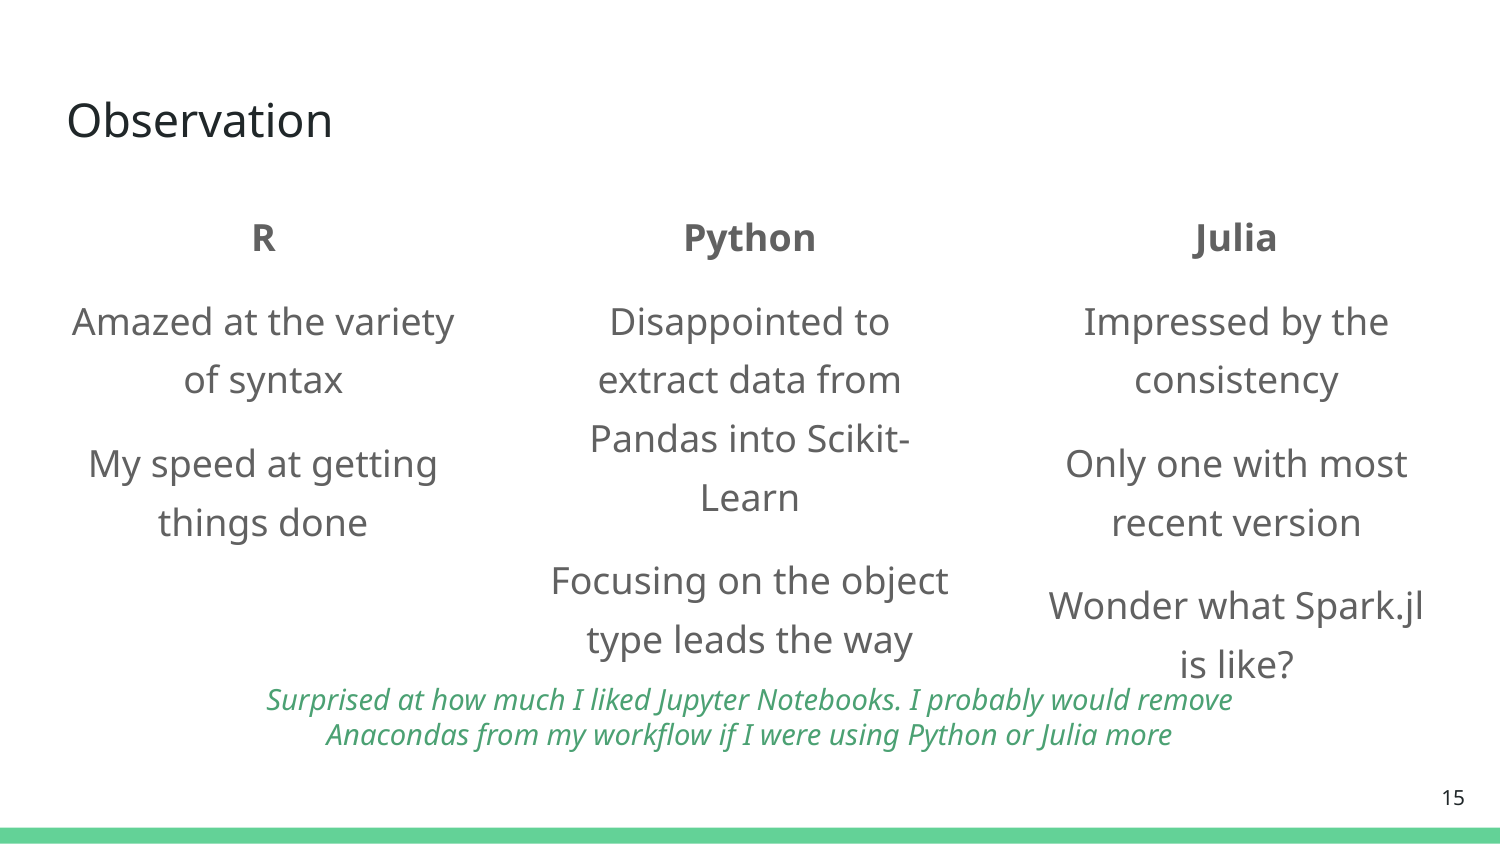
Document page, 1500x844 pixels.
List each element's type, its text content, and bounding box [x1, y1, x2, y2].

title Observation [51, 72, 1449, 167]
list Julia Impressed by the consistency Only one with most recent version Wonder what Spark.jl is like? [1016, 189, 1457, 750]
list Python Disappointed to extract data from Pandas into Scikit-Learn Focusing on the object type leads the way [530, 189, 970, 666]
text_box Surprised at how much I liked Jupyter Notebooks. I probably would remove Anacondas from my workflow if I were using Python or Julia more [203, 666, 1296, 767]
slide_number <number> [1389, 764, 1480, 830]
list R Amazed at the variety of syntax My speed at getting things done [43, 189, 484, 750]
